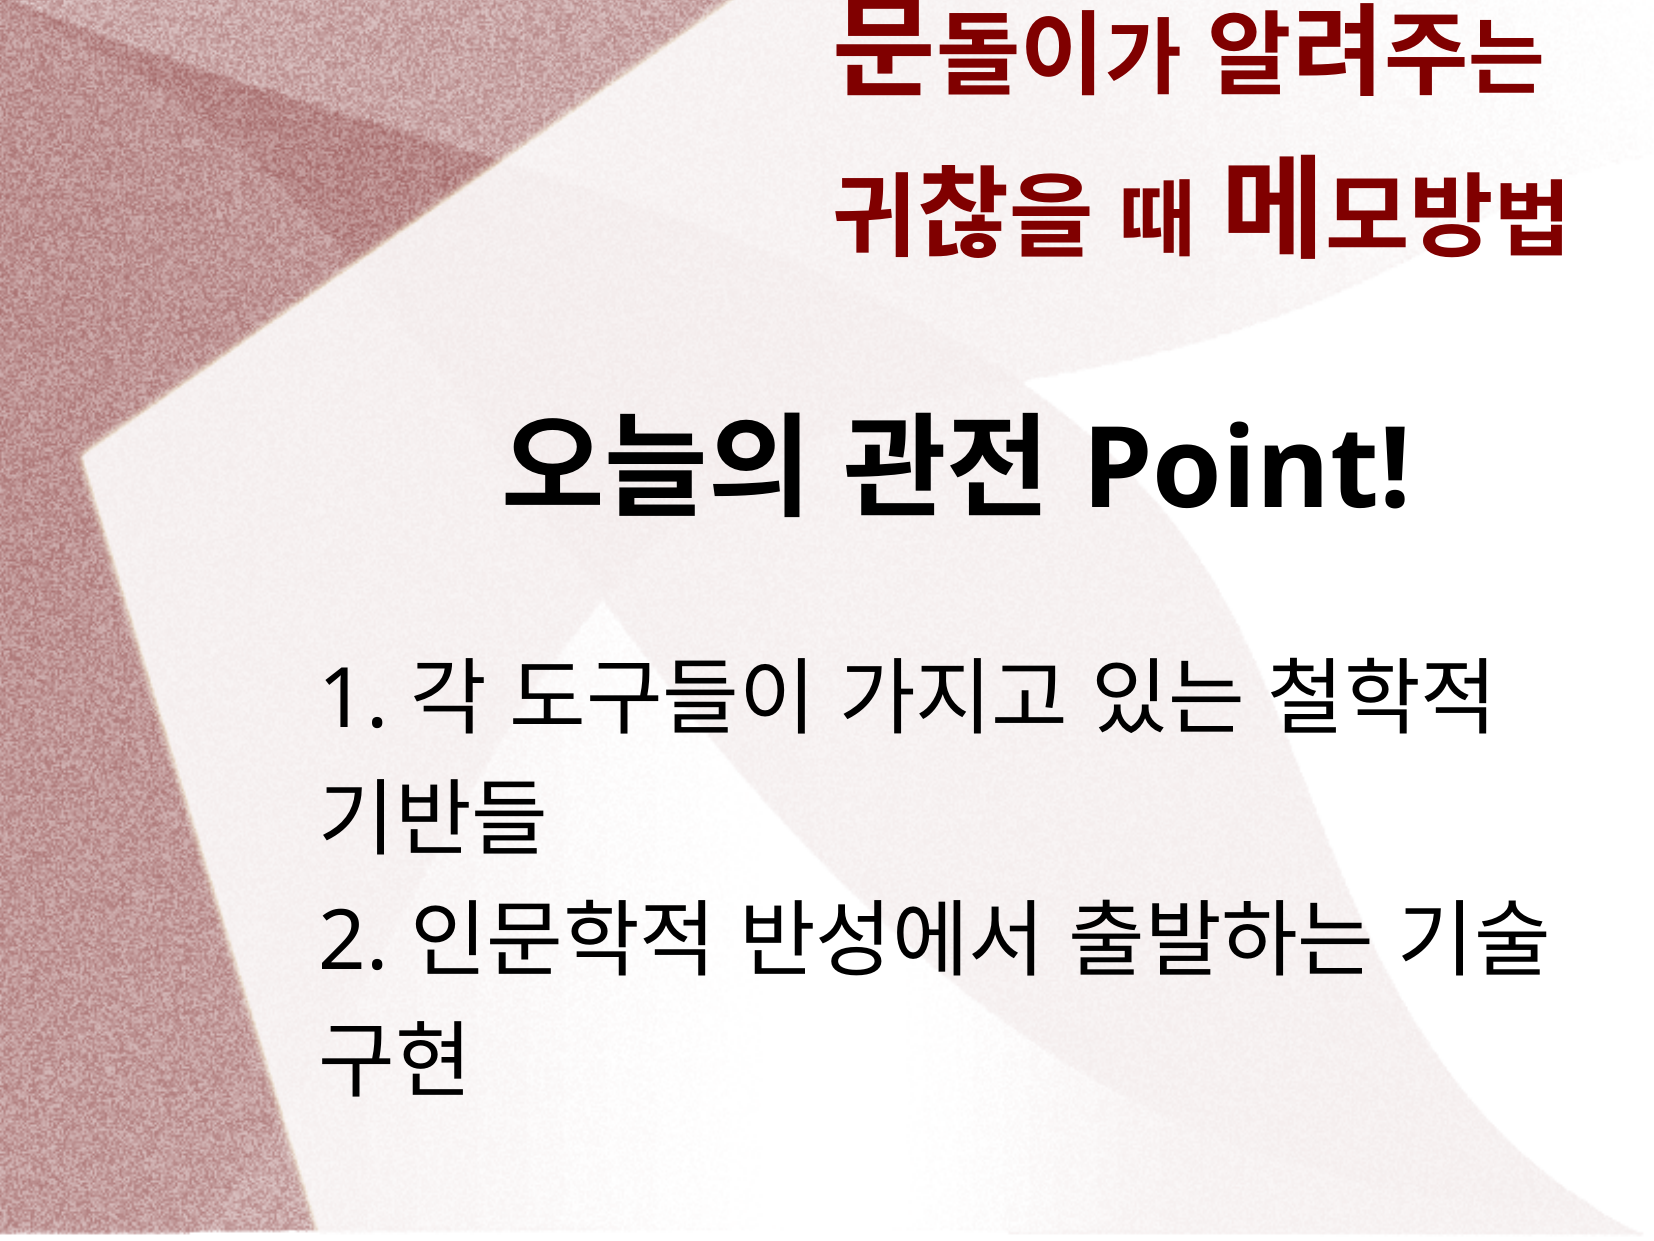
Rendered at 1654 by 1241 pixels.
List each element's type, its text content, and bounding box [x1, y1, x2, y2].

title 문돌이가 알려주는 귀찮을 때 메모방법 [82, 25, 1571, 334]
subtitle 오늘의 관전 Point! 1. 각 도구들이 가지고 있는 철학적 기반들 2. 인문학적 반성에서 출발하는 기술 구현 [318, 237, 1595, 1176]
picture [0, 0, 1654, 1241]
picture [863, 9, 904, 24]
